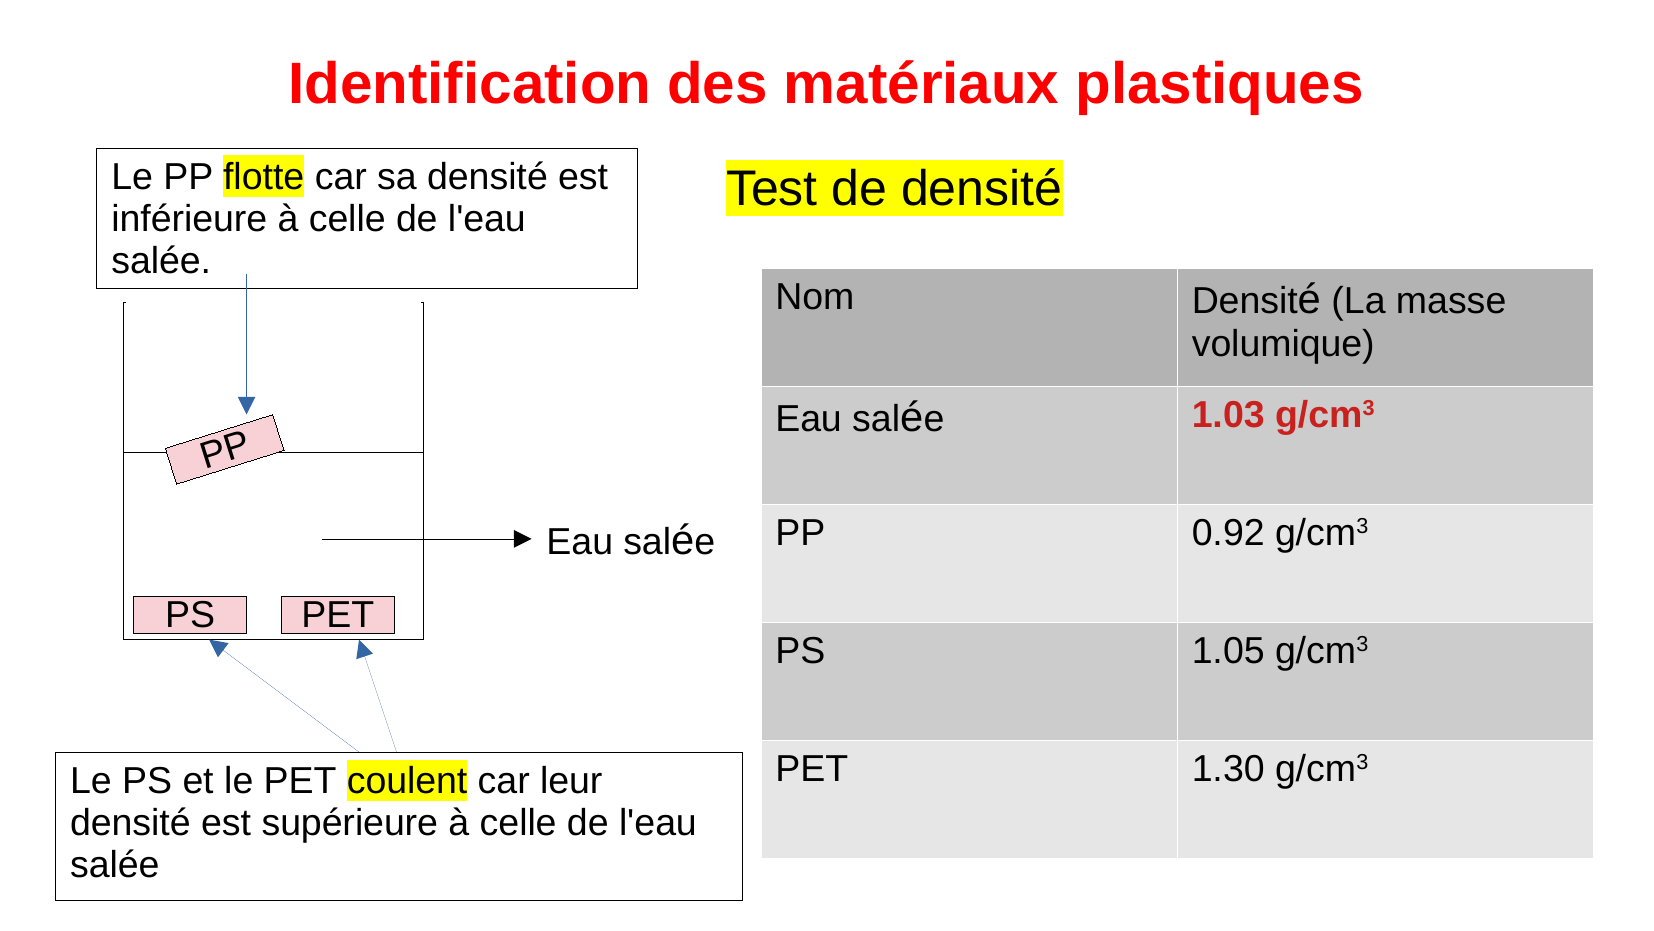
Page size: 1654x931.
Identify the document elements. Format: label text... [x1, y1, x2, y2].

table_cell 1.03 g/cm3 [1178, 387, 1593, 504]
table_cell Eau salée [762, 387, 1177, 504]
table_cell 1.30 g/cm3 [1178, 741, 1593, 858]
table_cell PET [762, 741, 1177, 858]
text_box PS [133, 596, 247, 634]
table_cell 0.92 g/cm3 [1178, 505, 1593, 622]
text_box PET [281, 596, 395, 634]
text_box PP [165, 414, 285, 485]
text_box Le PP flotte car sa densité est inférieure à celle de l'eau salée. [96, 148, 638, 289]
table_cell PS [762, 623, 1177, 740]
table_header Nom [762, 269, 1177, 386]
text_box [126, 289, 246, 340]
text_box [247, 289, 421, 340]
table_cell PP [762, 505, 1177, 622]
table_cell 1.05 g/cm3 [1178, 623, 1593, 740]
text_box Le PS et le PET coulent car leur densité est supérieure à celle de l'eau salée [55, 752, 743, 901]
text_box Eau salée [531, 509, 730, 571]
table_header Densité (La masse volumique) [1178, 269, 1593, 386]
text_box Test de densité [711, 152, 1078, 224]
title Identification des matériaux plastiques [82, 37, 1571, 131]
